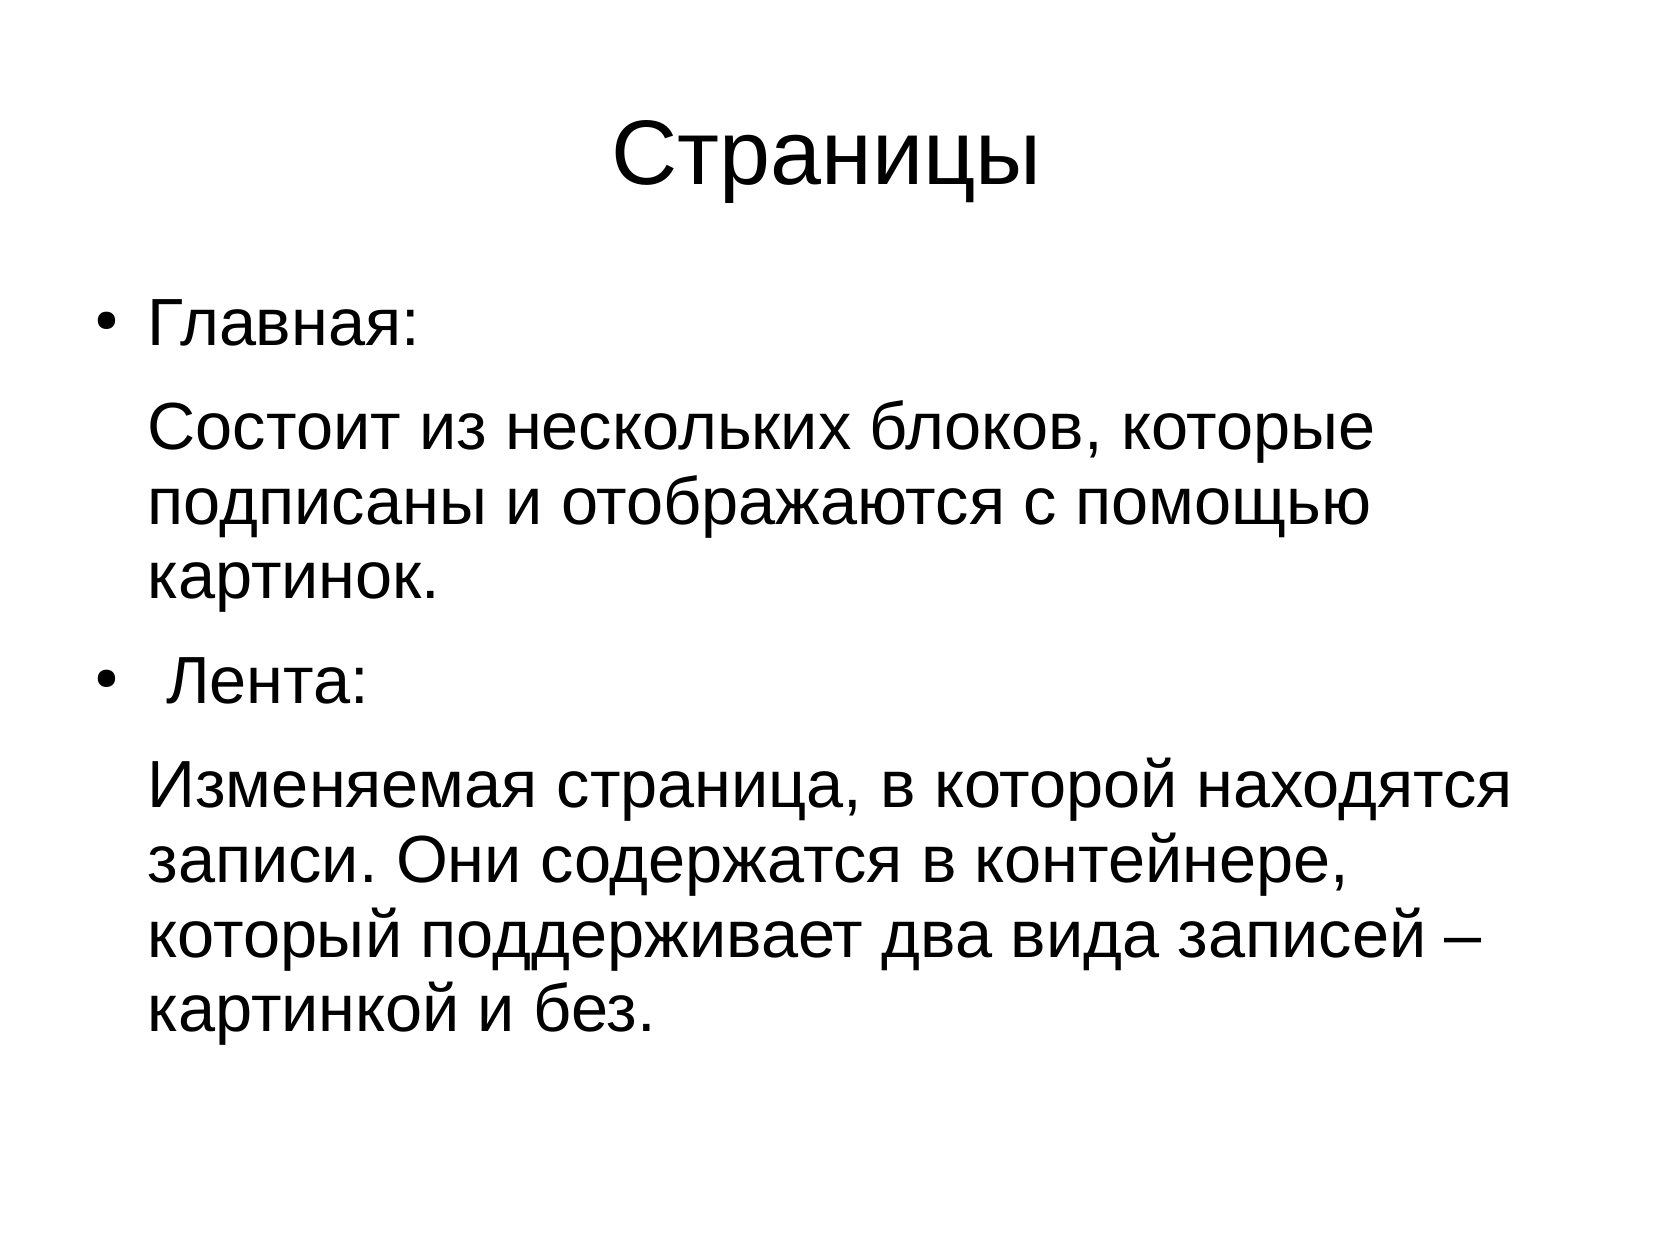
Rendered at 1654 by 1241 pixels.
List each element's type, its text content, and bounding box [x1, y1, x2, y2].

list Главная: Состоит из нескольких блоков, которые подписаны и отображаются с помощью картинок. Лента: Изменяемая страница, в которой находятся записи. Они содержатся в контейнере, который поддерживает два вида записей – картинкой и без. [76, 284, 1565, 1211]
title Страницы [82, 49, 1571, 257]
